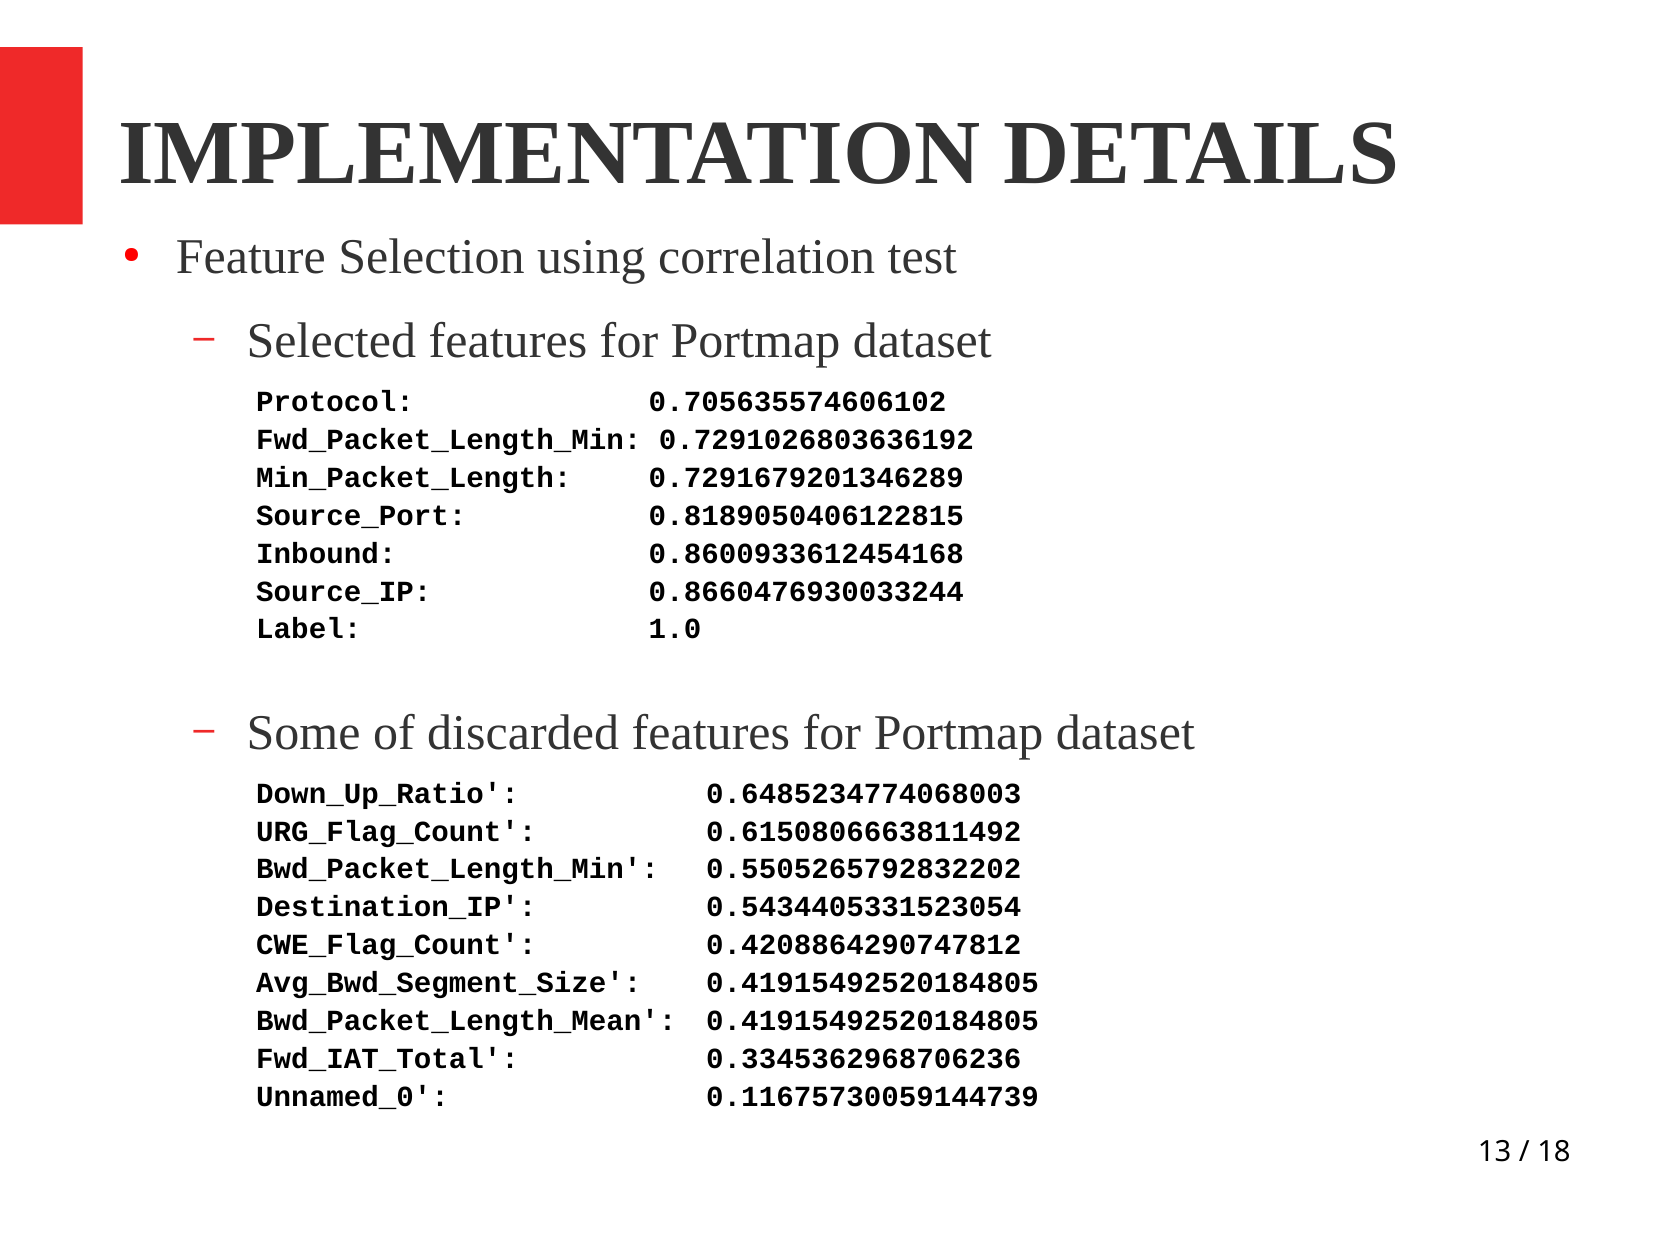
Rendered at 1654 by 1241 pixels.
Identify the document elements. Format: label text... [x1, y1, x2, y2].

text_box Protocol: 0.705635574606102 Fwd_Packet_Length_Min: 0.7291026803636192 Min_Packet_Length: 0.7291679201346289 Source_Port: 0.8189050406122815 Inbound: 0.8600933612454168 Source_IP: 0.8660476930033244 Label: 1.0 [241, 375, 1532, 656]
title IMPLEMENTATION DETAILS [118, 49, 1571, 257]
text_box Down_Up_Ratio': 0.6485234774068003 URG_Flag_Count': 0.6150806663811492 Bwd_Packet_Length_Min': 0.5505265792832202 Destination_IP': 0.5434405331523054 CWE_Flag_Count': 0.4208864290747812 Avg_Bwd_Segment_Size': 0.41915492520184805 Bwd_Packet_Length_Mean': 0.41915492520184805 Fwd_IAT_Total': 0.3345362968706236 Unnamed_0': 0.11675730059144739 [241, 766, 1532, 1142]
list Some of discarded features for Portmap dataset [105, 705, 1523, 767]
list Feature Selection using correlation test Selected features for Portmap dataset [105, 228, 1523, 376]
